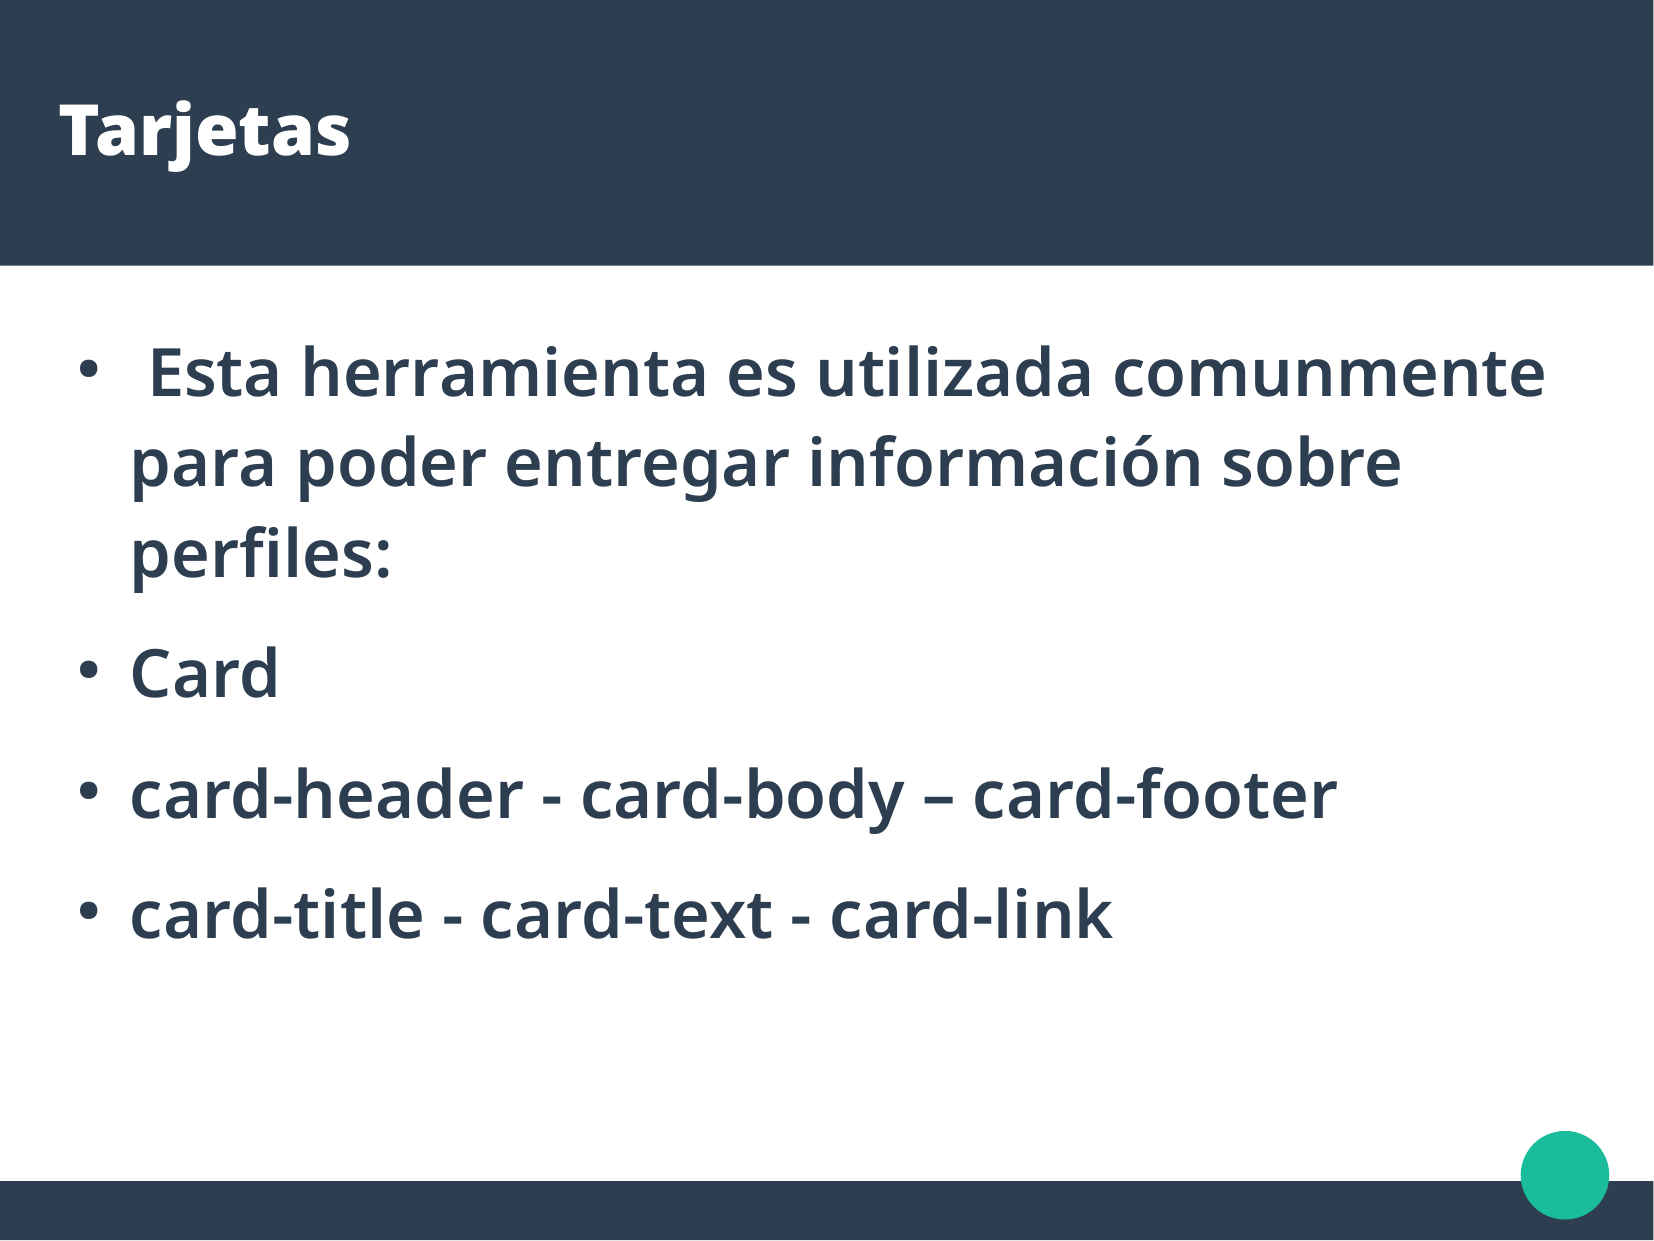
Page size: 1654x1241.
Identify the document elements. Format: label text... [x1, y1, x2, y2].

list Esta herramienta es utilizada comunmente para poder entregar información sobre perfiles: Card card-header - card-body – card-footer card-title - card-text - card-link [59, 324, 1595, 1152]
title Tarjetas [59, 49, 1595, 207]
